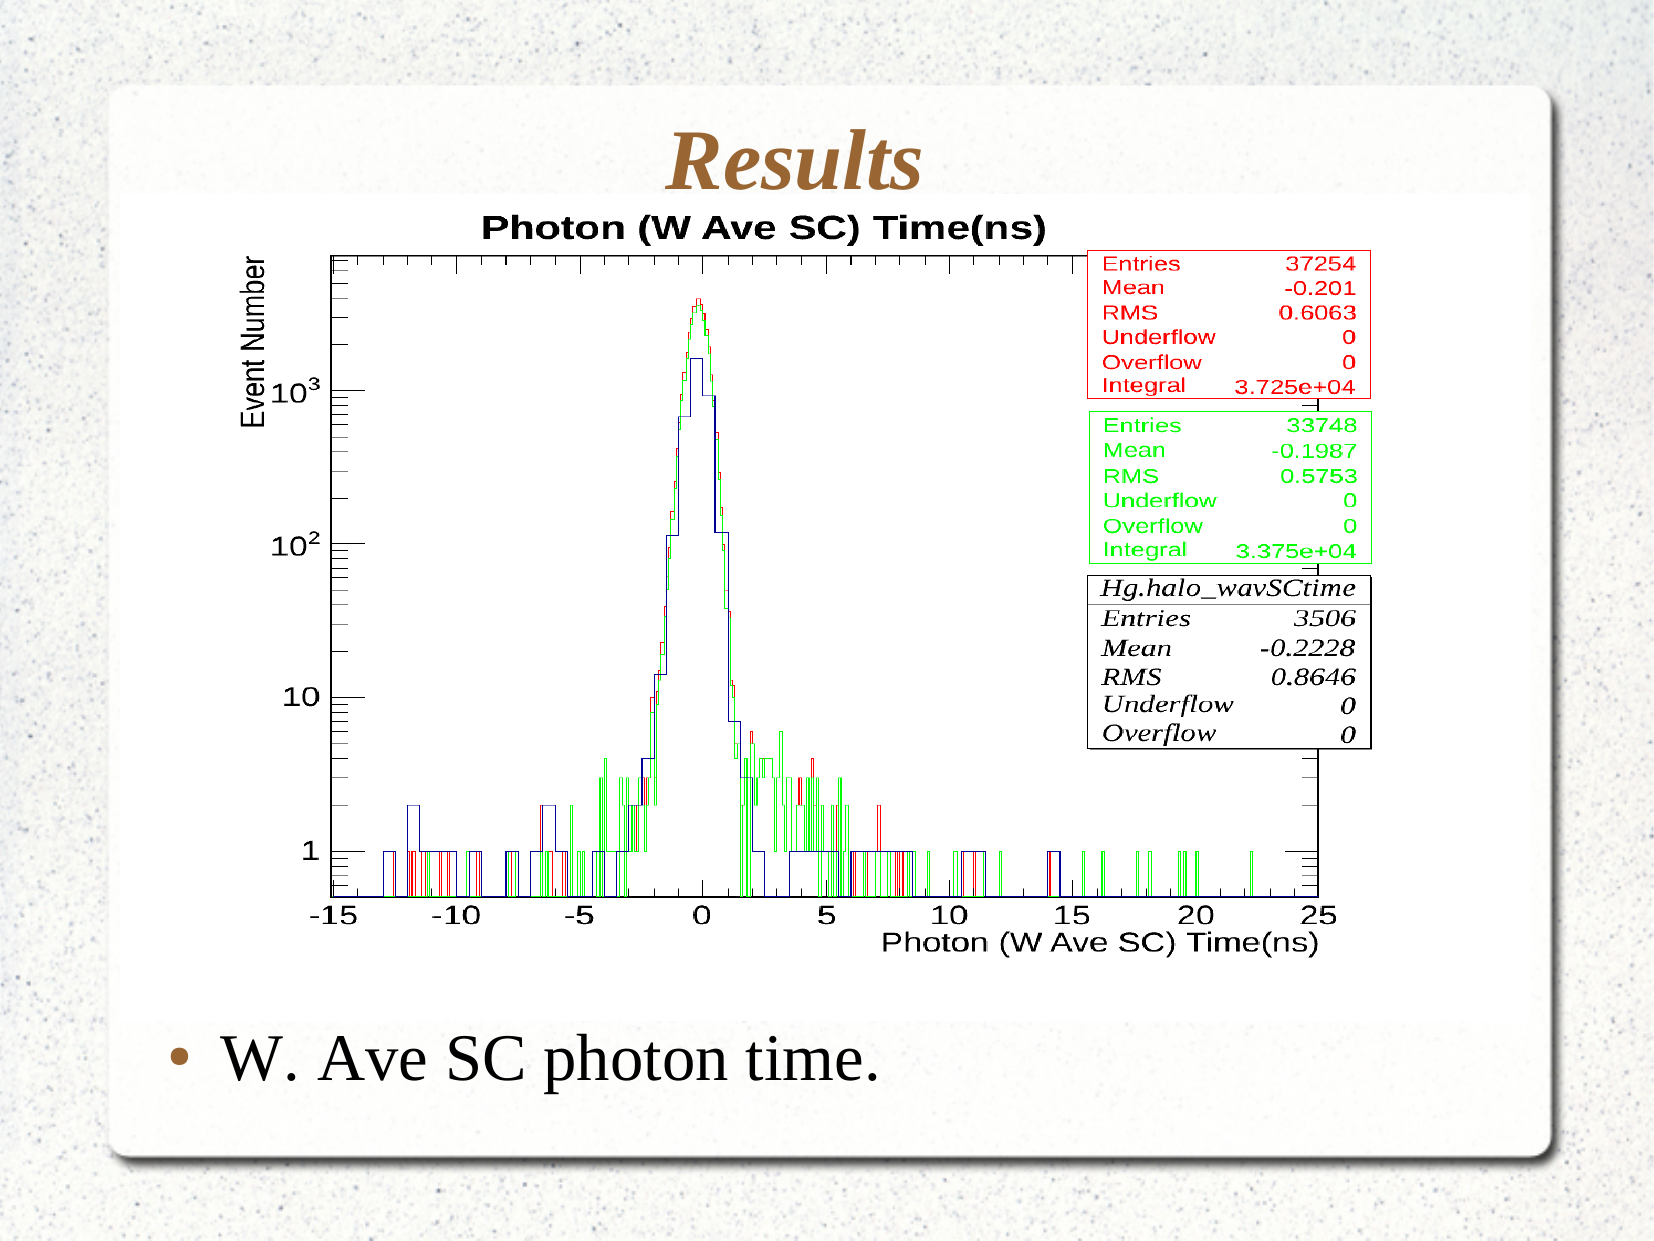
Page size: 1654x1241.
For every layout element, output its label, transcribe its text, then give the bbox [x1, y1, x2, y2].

picture [0, 0, 1654, 1241]
title Results [360, 96, 1231, 194]
list W. Ave SC photon time. [150, 1020, 1546, 1096]
